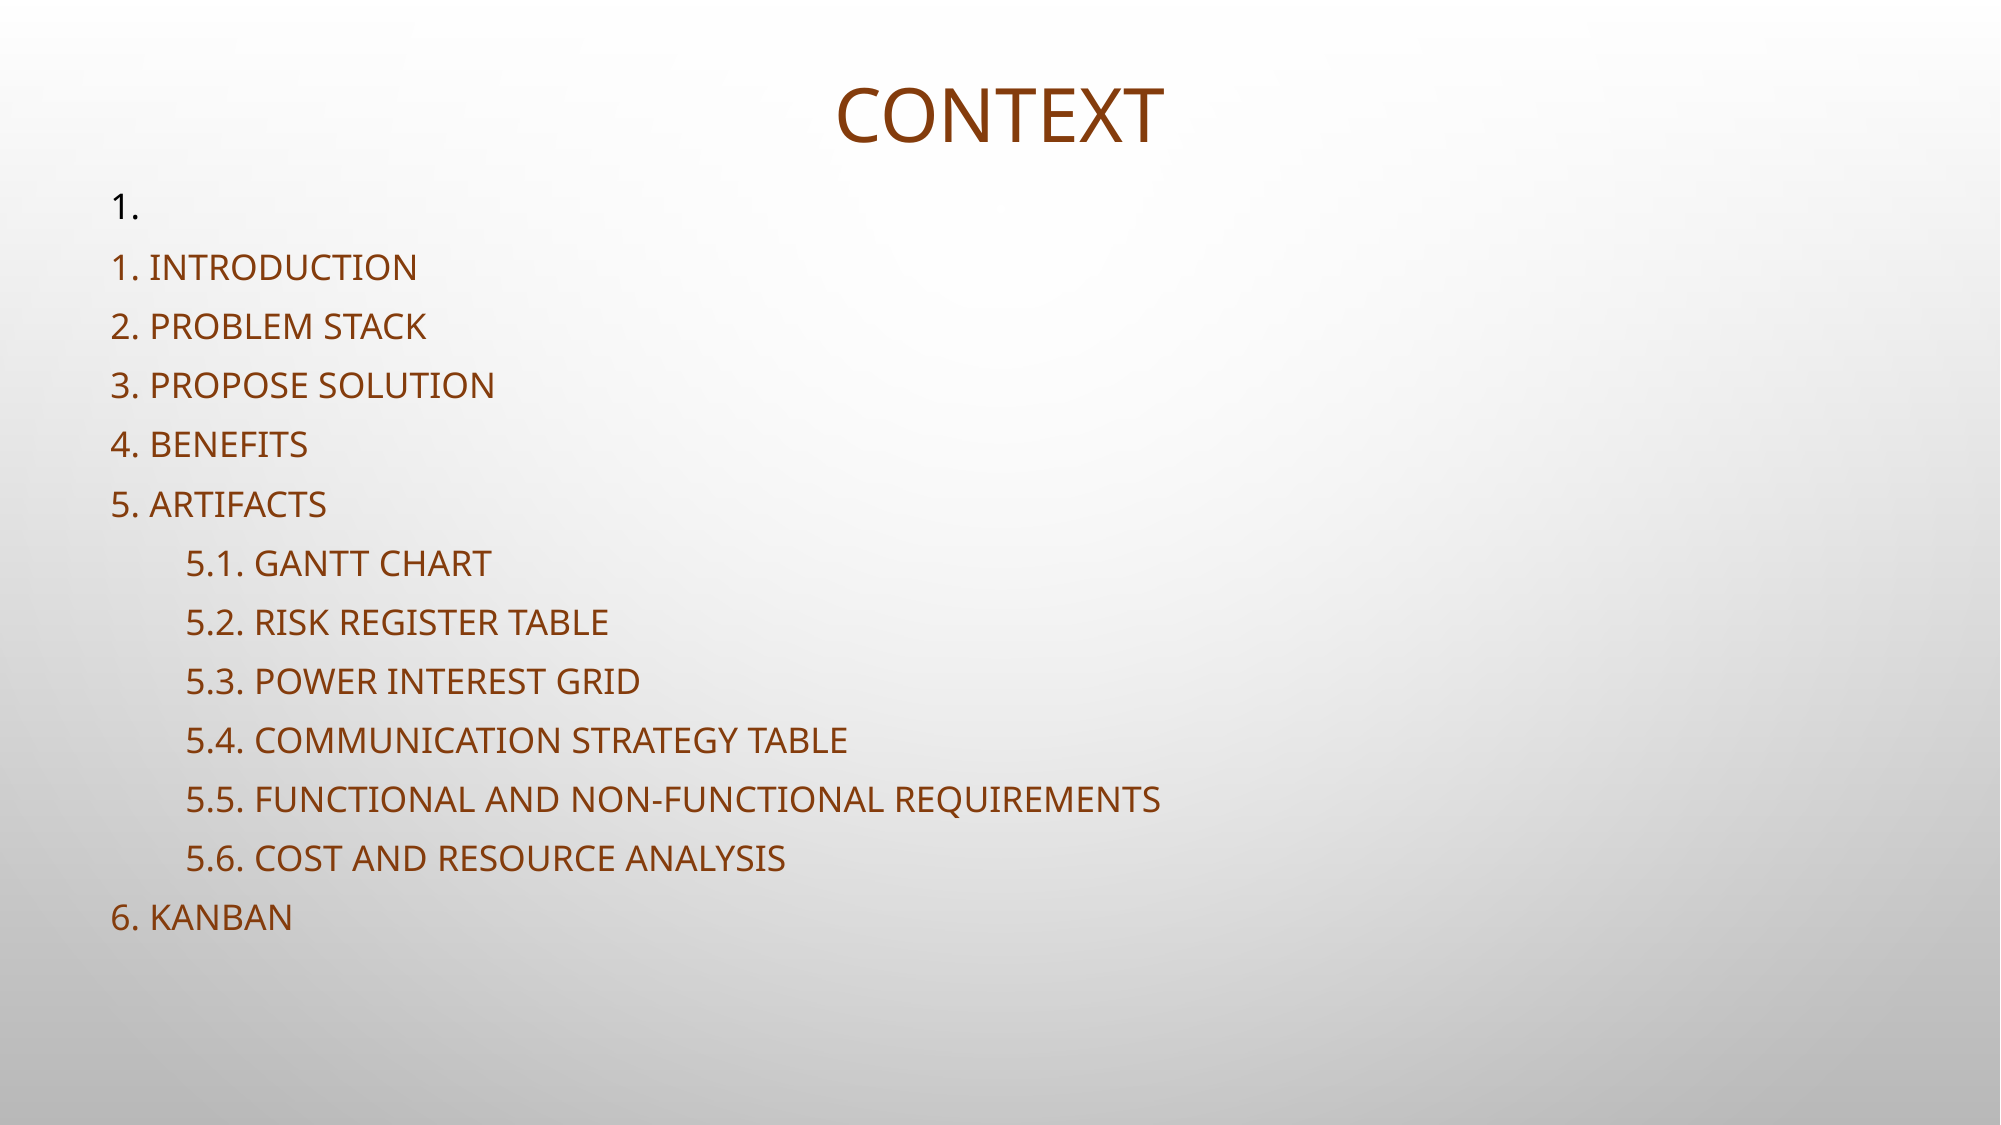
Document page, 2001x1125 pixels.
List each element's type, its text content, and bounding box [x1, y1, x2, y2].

list 1. introduction 2. Problem stack 3. Propose solution 4. Benefits 5. Artifacts 5.1. Gantt chart 5.2. Risk Register table 5.3. Power interest grid 5.4. Communication strategy table 5.5. Functional and non-functional requirements 5.6. Cost and resource analysis 6. KANBAN [95, 173, 1905, 1047]
title context [95, 34, 1905, 173]
